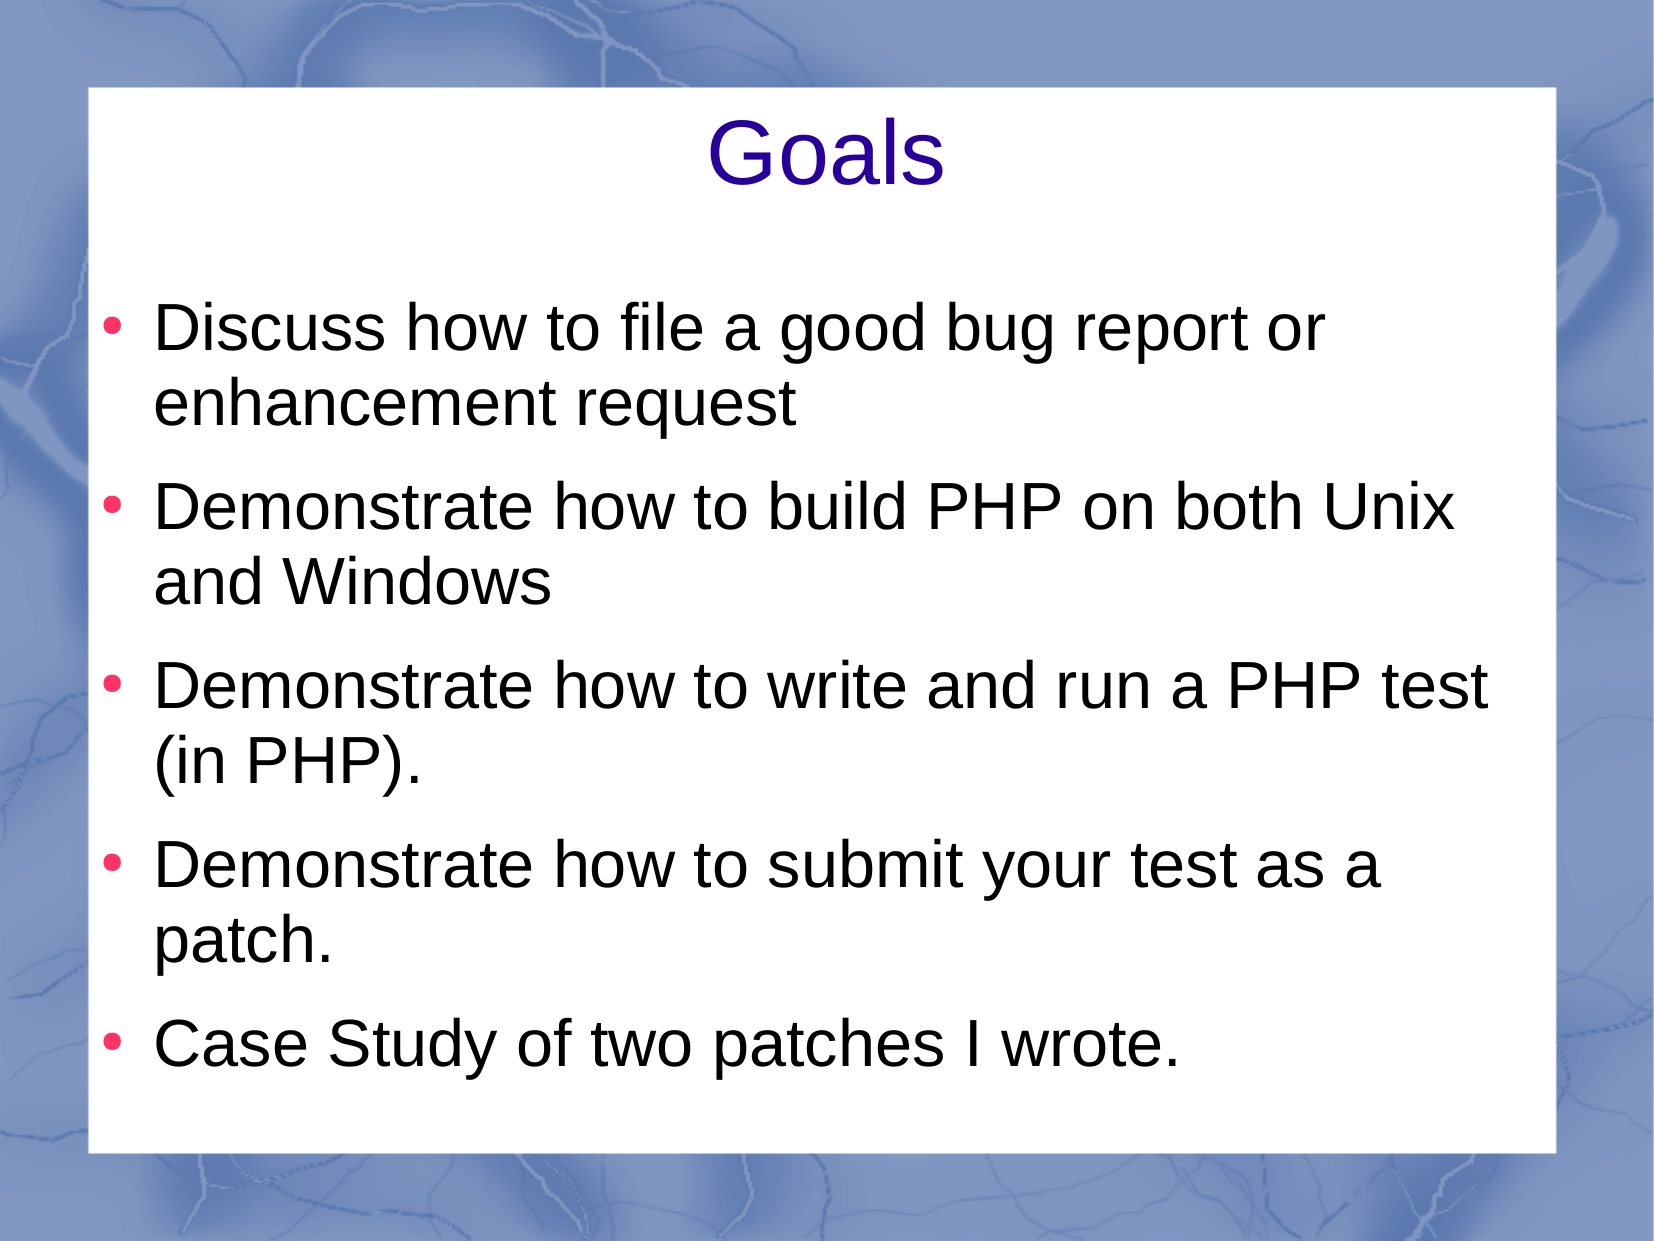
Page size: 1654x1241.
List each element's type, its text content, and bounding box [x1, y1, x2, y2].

title Goals [82, 49, 1571, 257]
list Discuss how to file a good bug report or enhancement request Demonstrate how to build PHP on both Unix and Windows Demonstrate how to write and run a PHP test (in PHP). Demonstrate how to submit your test as a patch. Case Study of two patches I wrote. [82, 290, 1571, 1109]
picture [0, 0, 1654, 1241]
